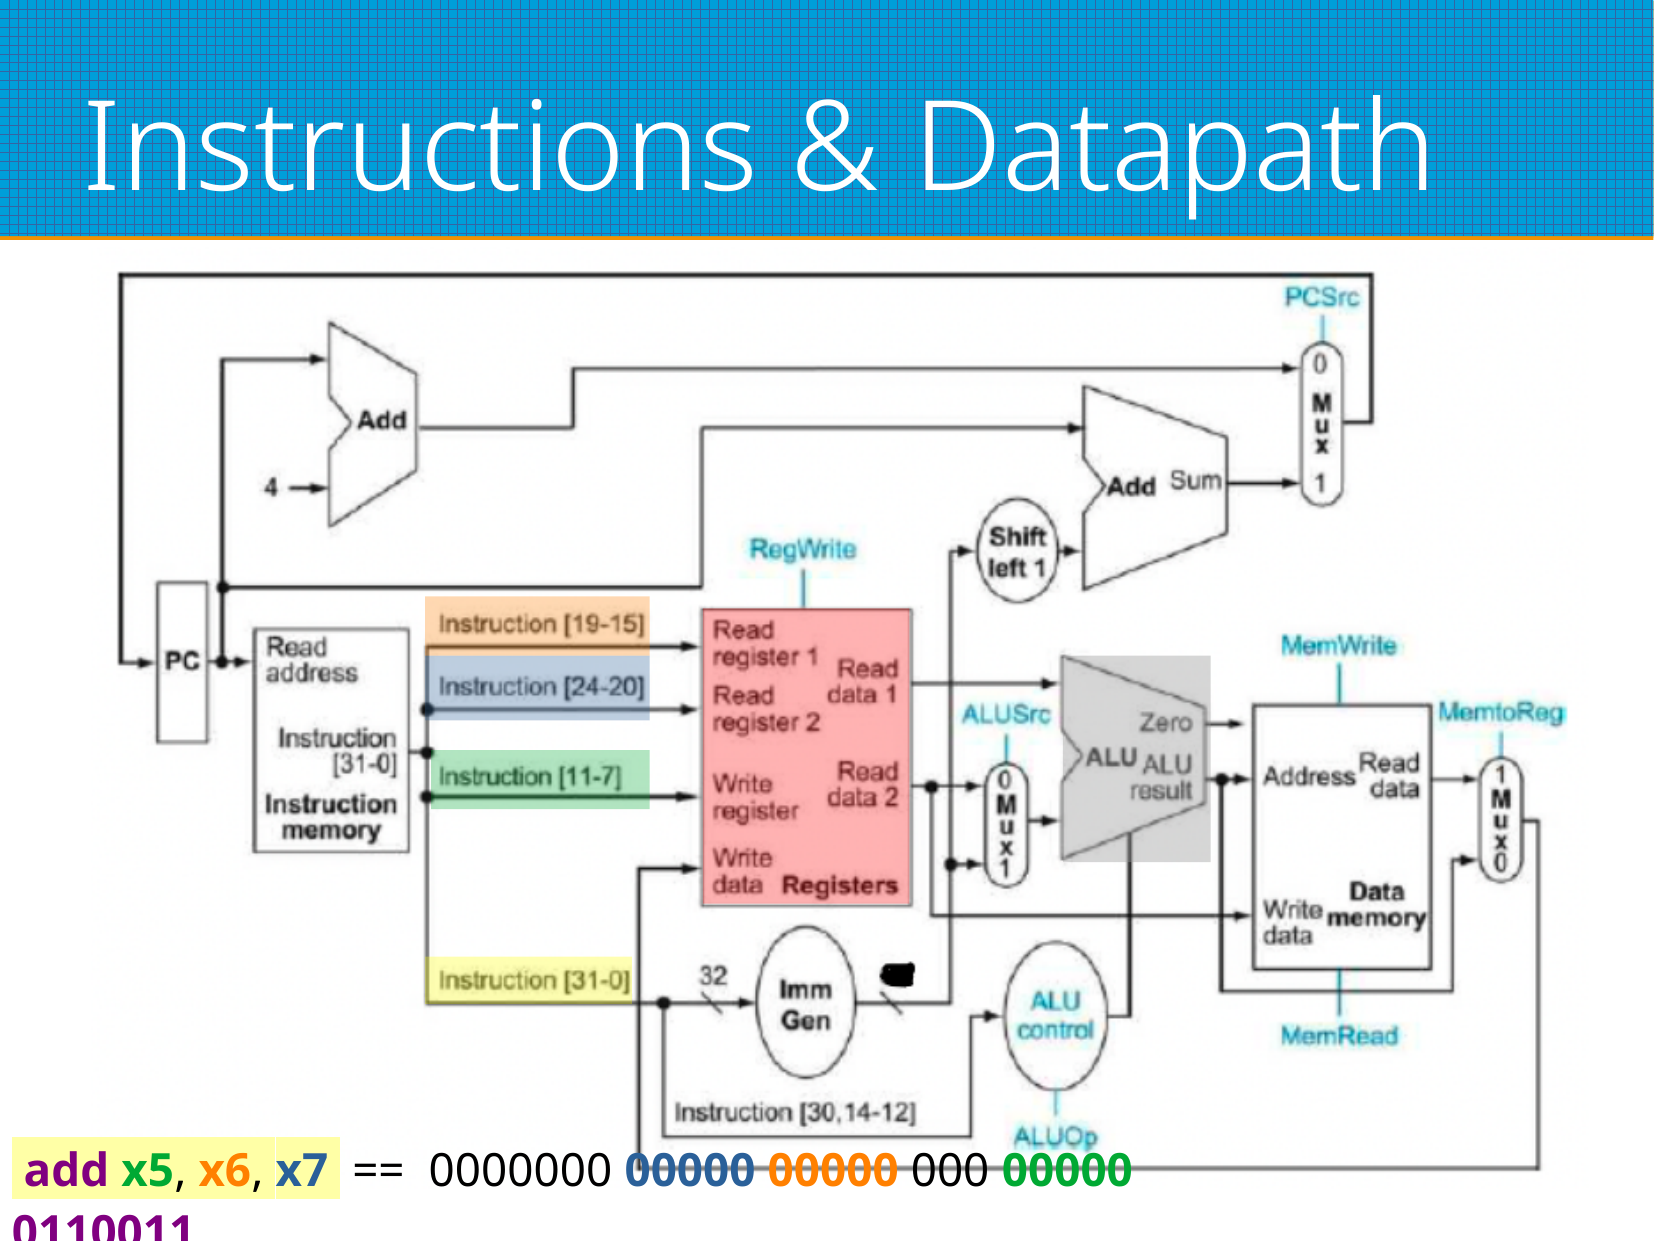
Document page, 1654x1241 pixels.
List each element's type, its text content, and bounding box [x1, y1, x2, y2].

text_box [425, 596, 650, 721]
picture [91, 247, 1589, 1189]
title Instructions & Datapath [82, 19, 1571, 227]
text_box [431, 750, 650, 810]
text_box [702, 608, 910, 904]
text_box [1062, 655, 1211, 863]
text_box add x5, x6, x7 == 0000000 00000 00000 000 00000 0110011 [5, 1157, 1294, 1241]
text_box [425, 956, 632, 1004]
